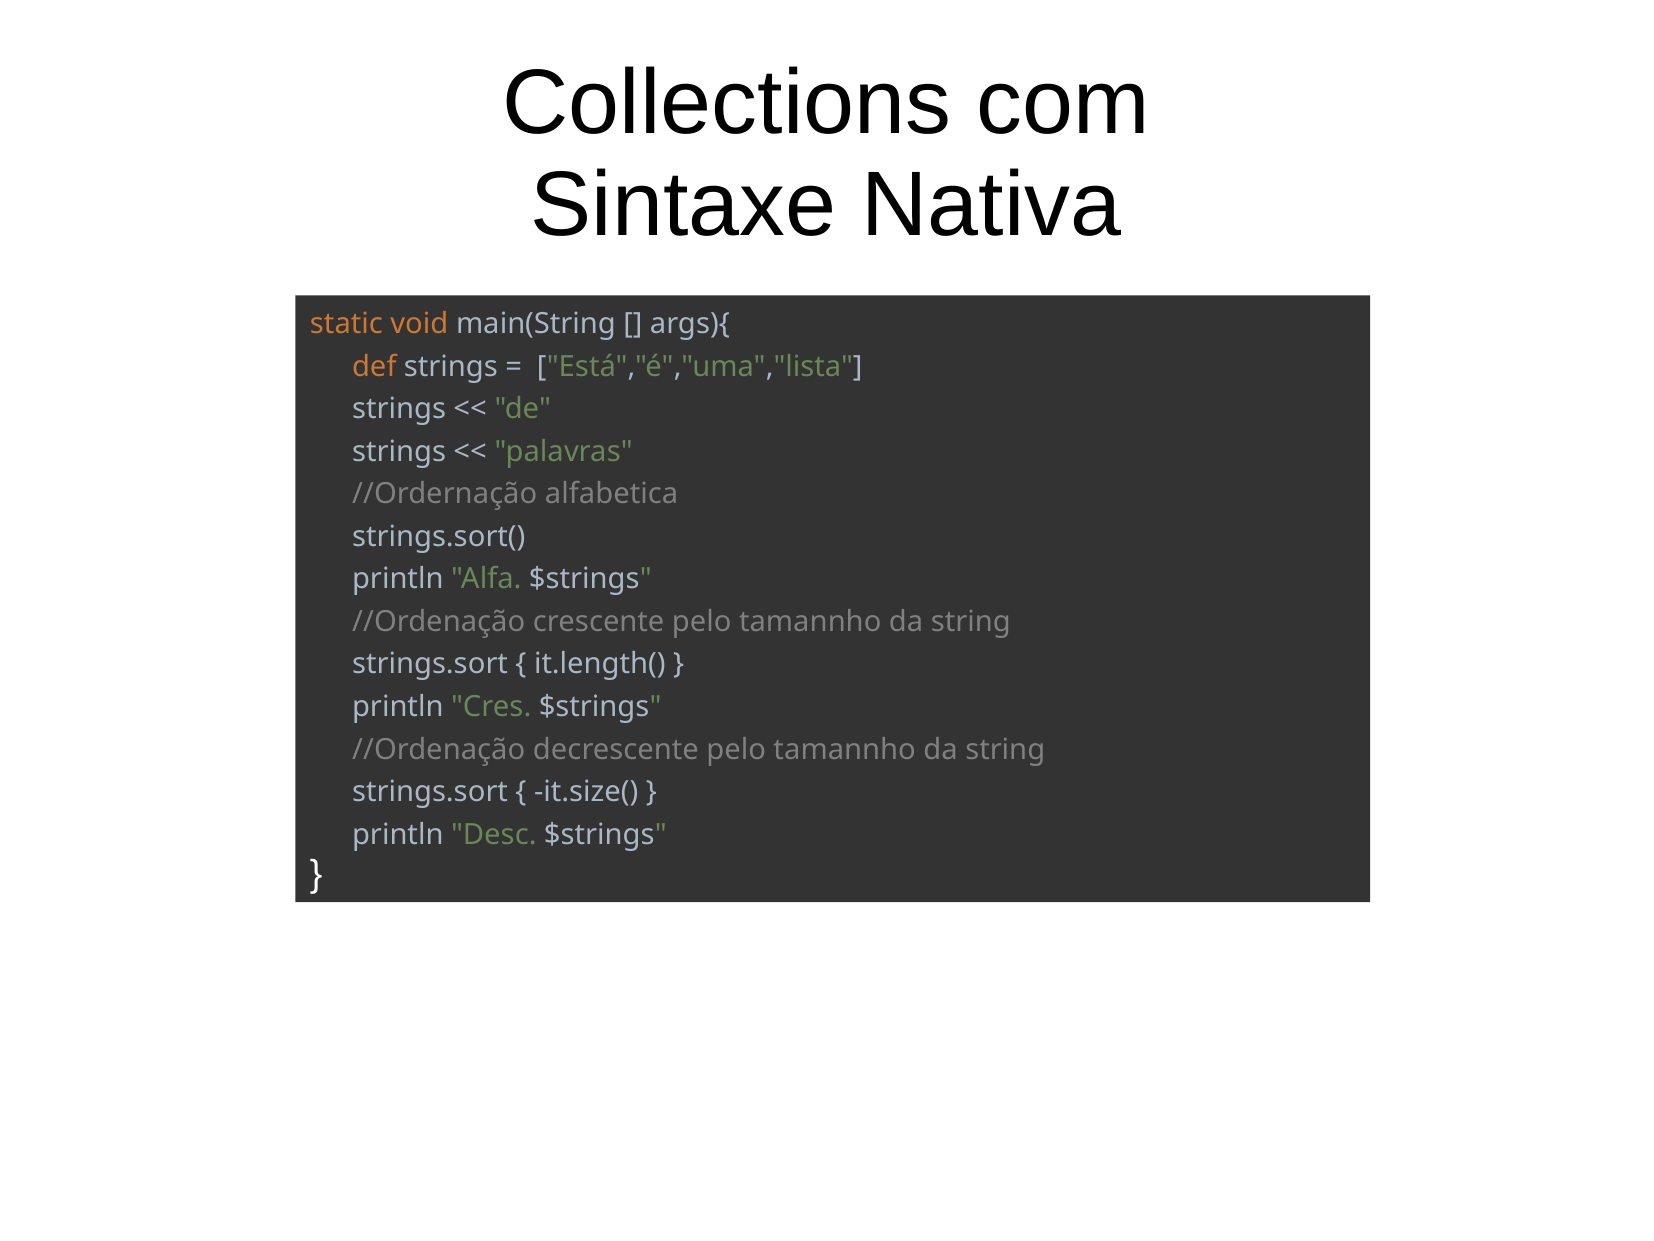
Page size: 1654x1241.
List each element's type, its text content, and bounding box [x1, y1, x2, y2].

text_box static void main(String [] args){ def strings = ["Está","é","uma","lista"] strings << "de" strings << "palavras" //Ordernação alfabetica strings.sort() println "Alfa. $strings" //Ordenação crescente pelo tamannho da string strings.sort { it.length() } println "Cres. $strings" //Ordenação decrescente pelo tamannho da string strings.sort { -it.size() } println "Desc. $strings" } [295, 295, 1371, 893]
title Collections com Sintaxe Nativa [82, 49, 1571, 257]
